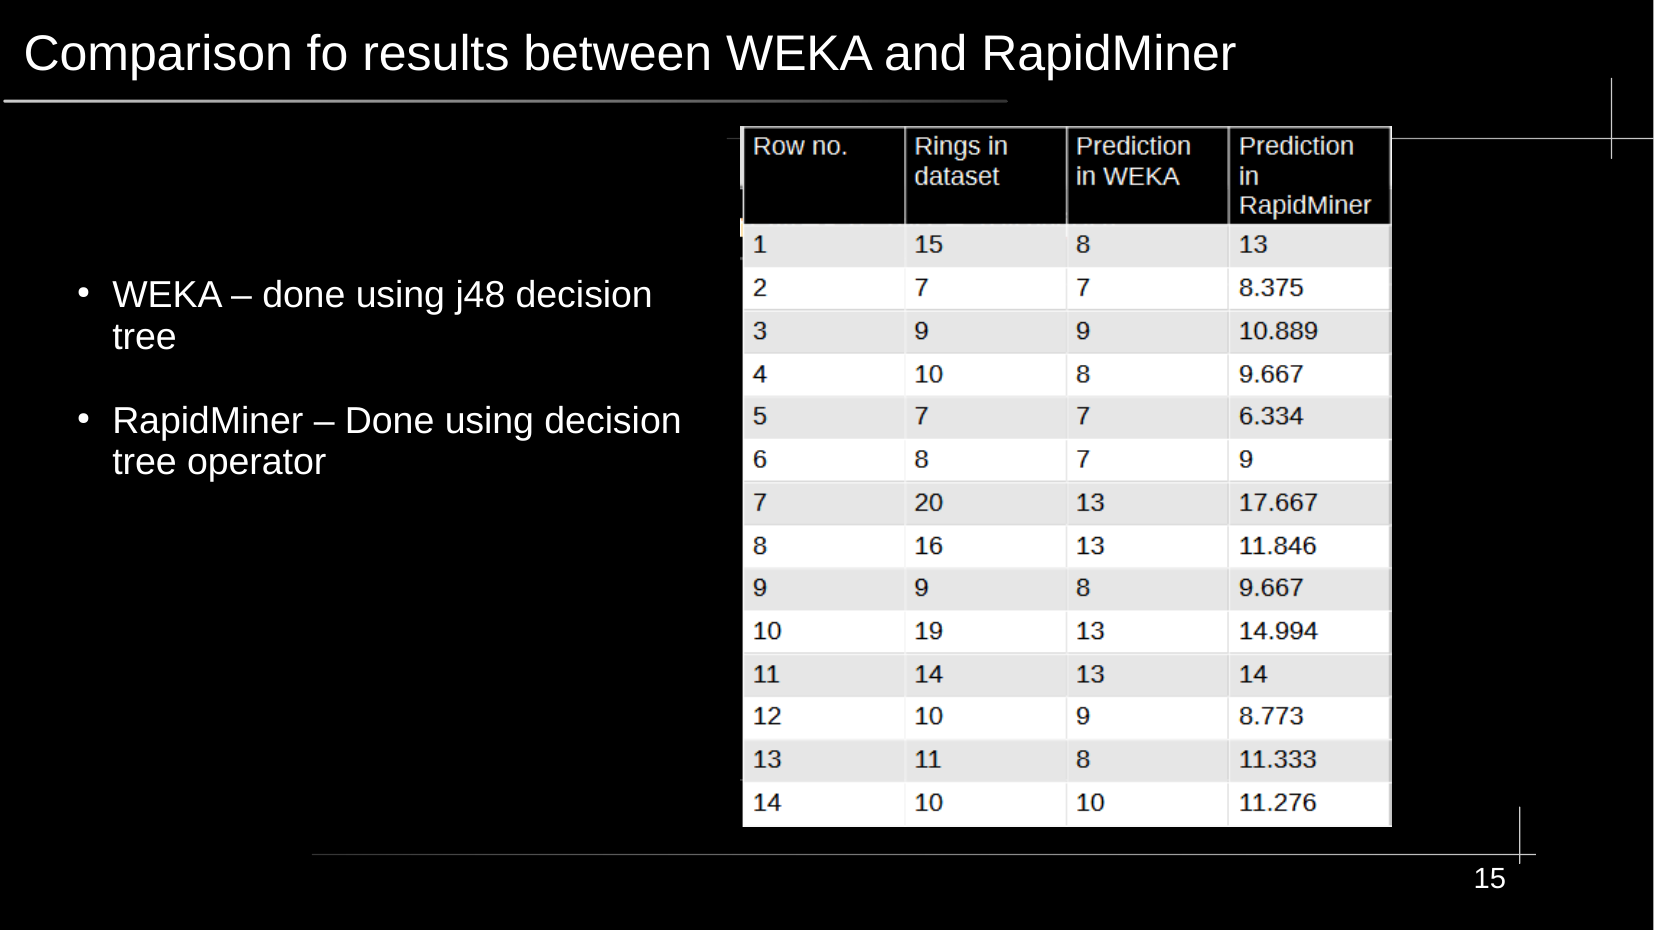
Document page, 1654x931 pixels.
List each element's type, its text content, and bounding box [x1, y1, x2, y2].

picture [740, 126, 1392, 827]
title Comparison fo results between WEKA and RapidMiner [23, 0, 1589, 107]
text_box WEKA – done using j48 decision tree RapidMiner – Done using decision tree operator [62, 265, 709, 491]
